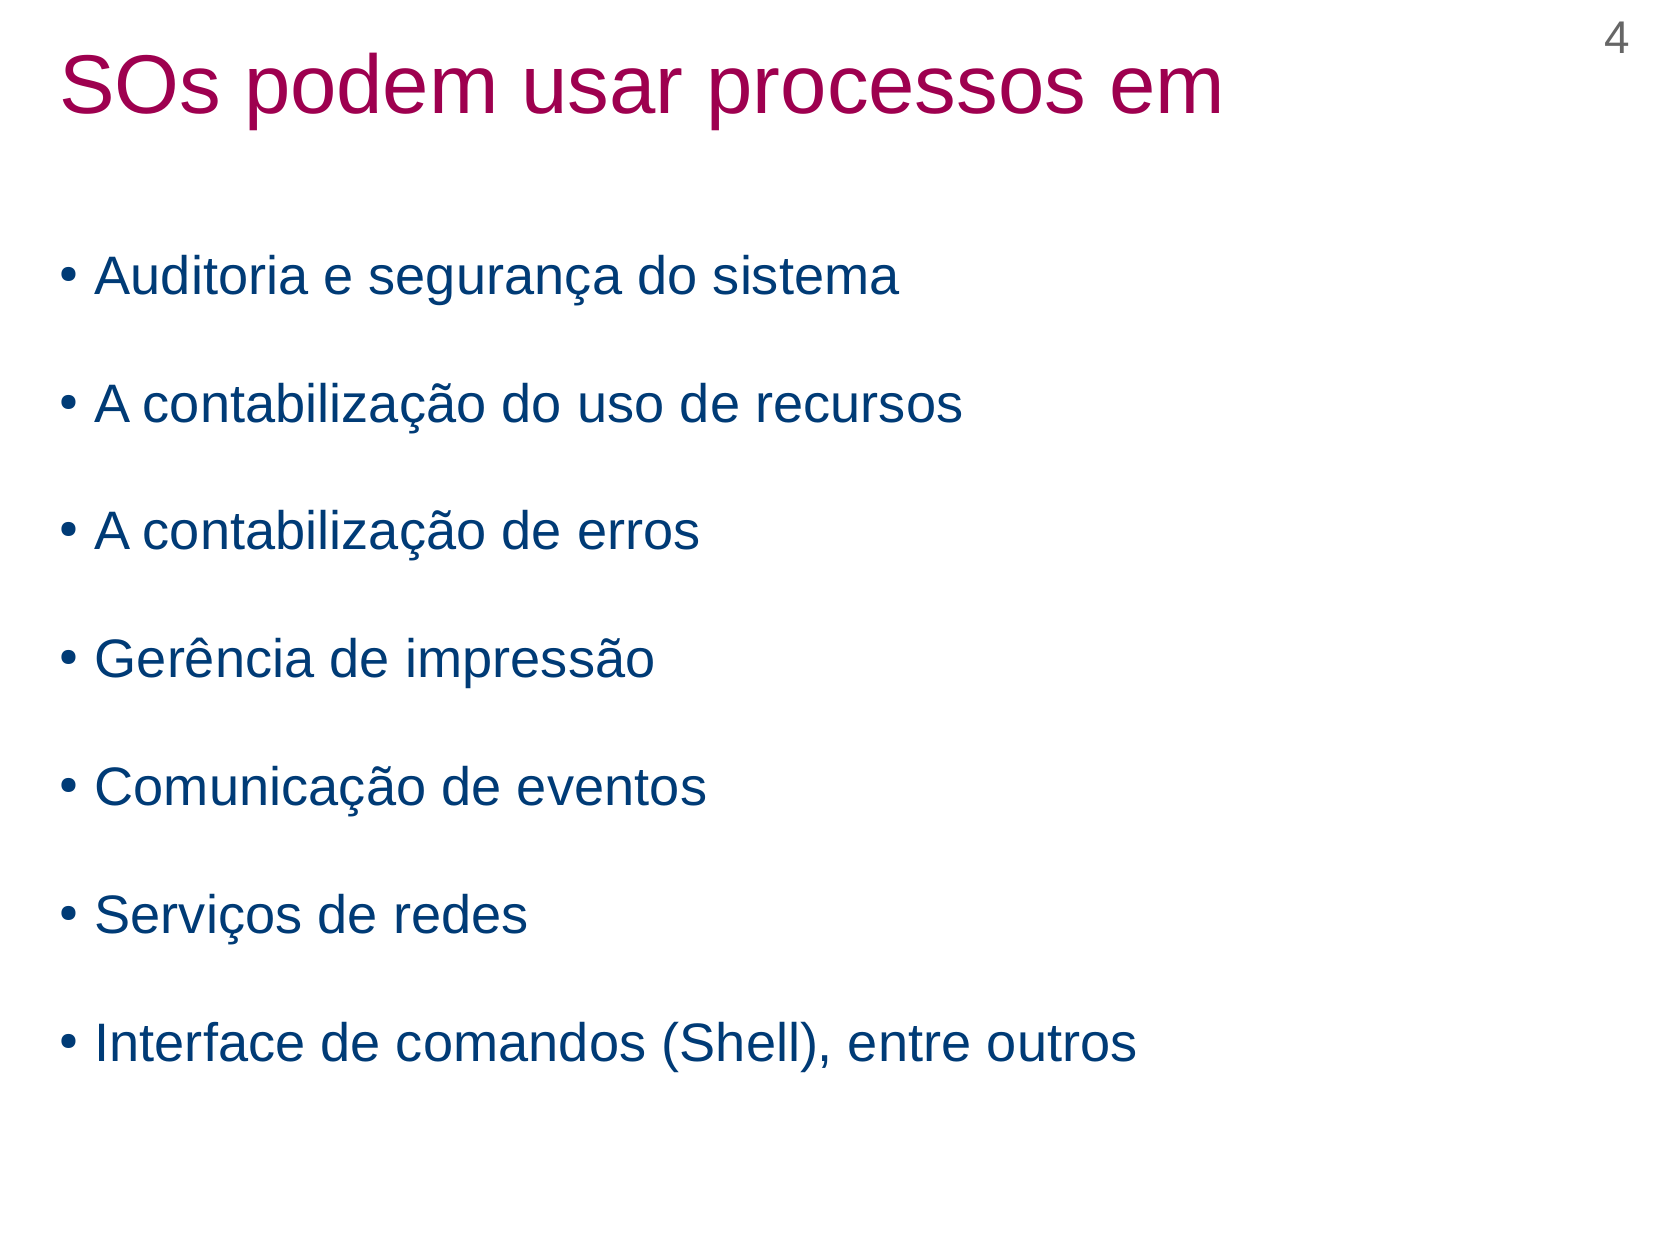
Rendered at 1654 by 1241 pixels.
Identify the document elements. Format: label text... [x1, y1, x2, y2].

list Auditoria e segurança do sistema A contabilização do uso de recursos A contabilização de erros Gerência de impressão Comunicação de eventos Serviços de redes Interface de comandos (Shell), entre outros [59, 236, 1595, 1211]
title SOs podem usar processos em [59, 29, 1595, 148]
